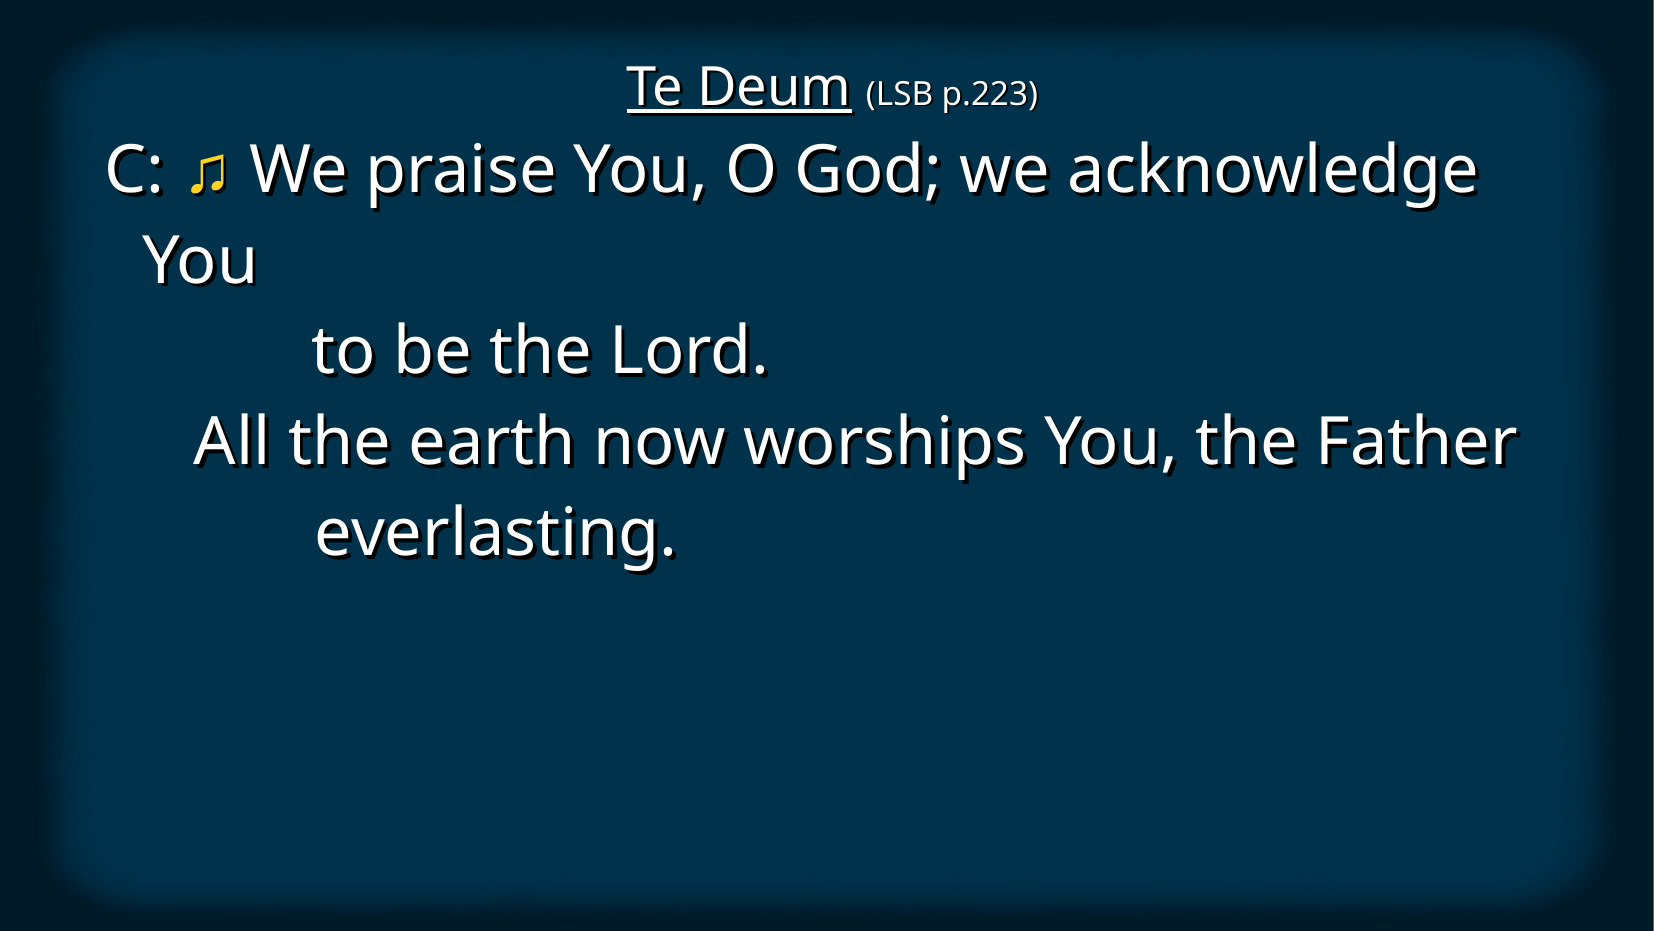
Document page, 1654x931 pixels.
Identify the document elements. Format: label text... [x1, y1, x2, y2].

picture [0, 0, 1654, 931]
text_box Te Deum (LSB p.223) C: ♫ We praise You, O God; we acknowledge You to be the Lord. All the earth now worships You, the Father everlasting. [90, 39, 1576, 571]
